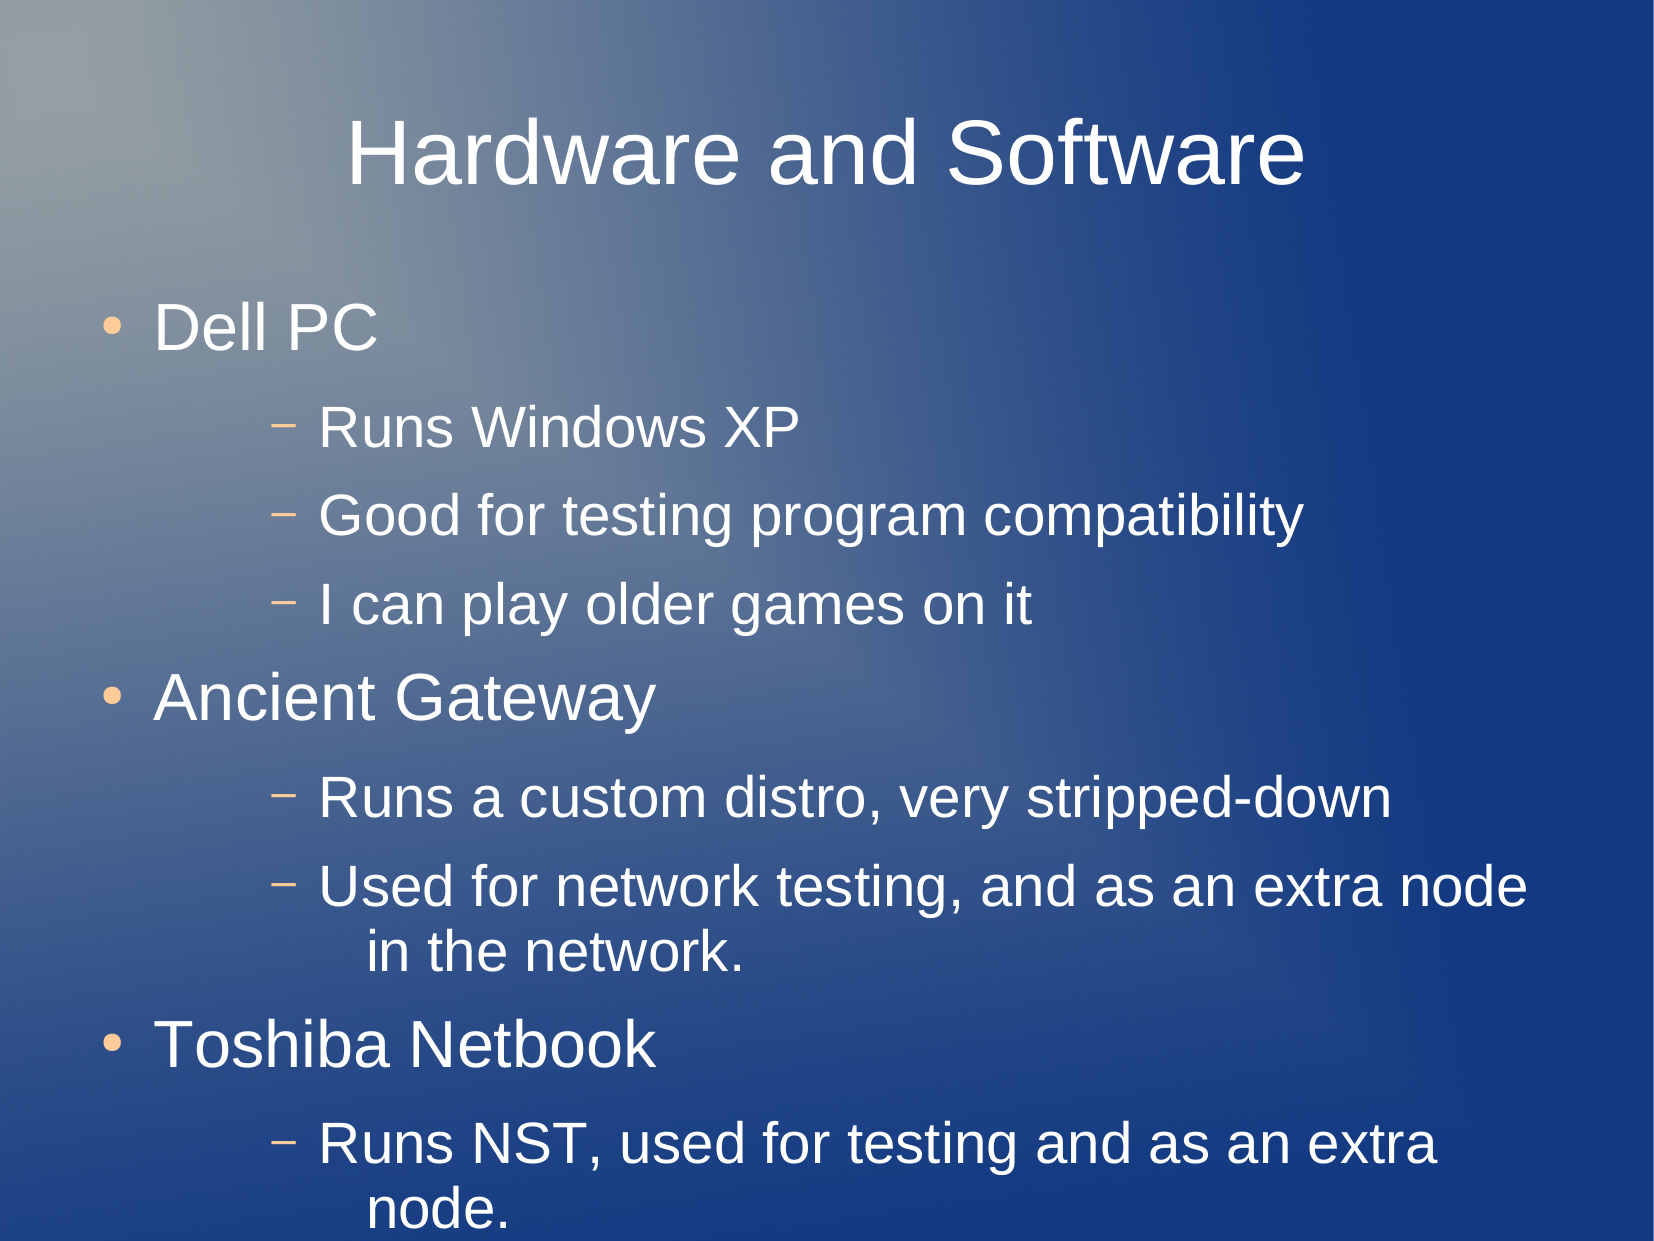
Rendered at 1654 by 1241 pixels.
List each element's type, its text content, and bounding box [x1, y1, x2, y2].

list Dell PC Runs Windows XP Good for testing program compatibility I can play older games on it Ancient Gateway Runs a custom distro, very stripped-down Used for network testing, and as an extra node in the network. Toshiba Netbook Runs NST, used for testing and as an extra node. [82, 290, 1571, 1240]
title Hardware and Software [82, 49, 1571, 257]
picture [0, 0, 1654, 1241]
